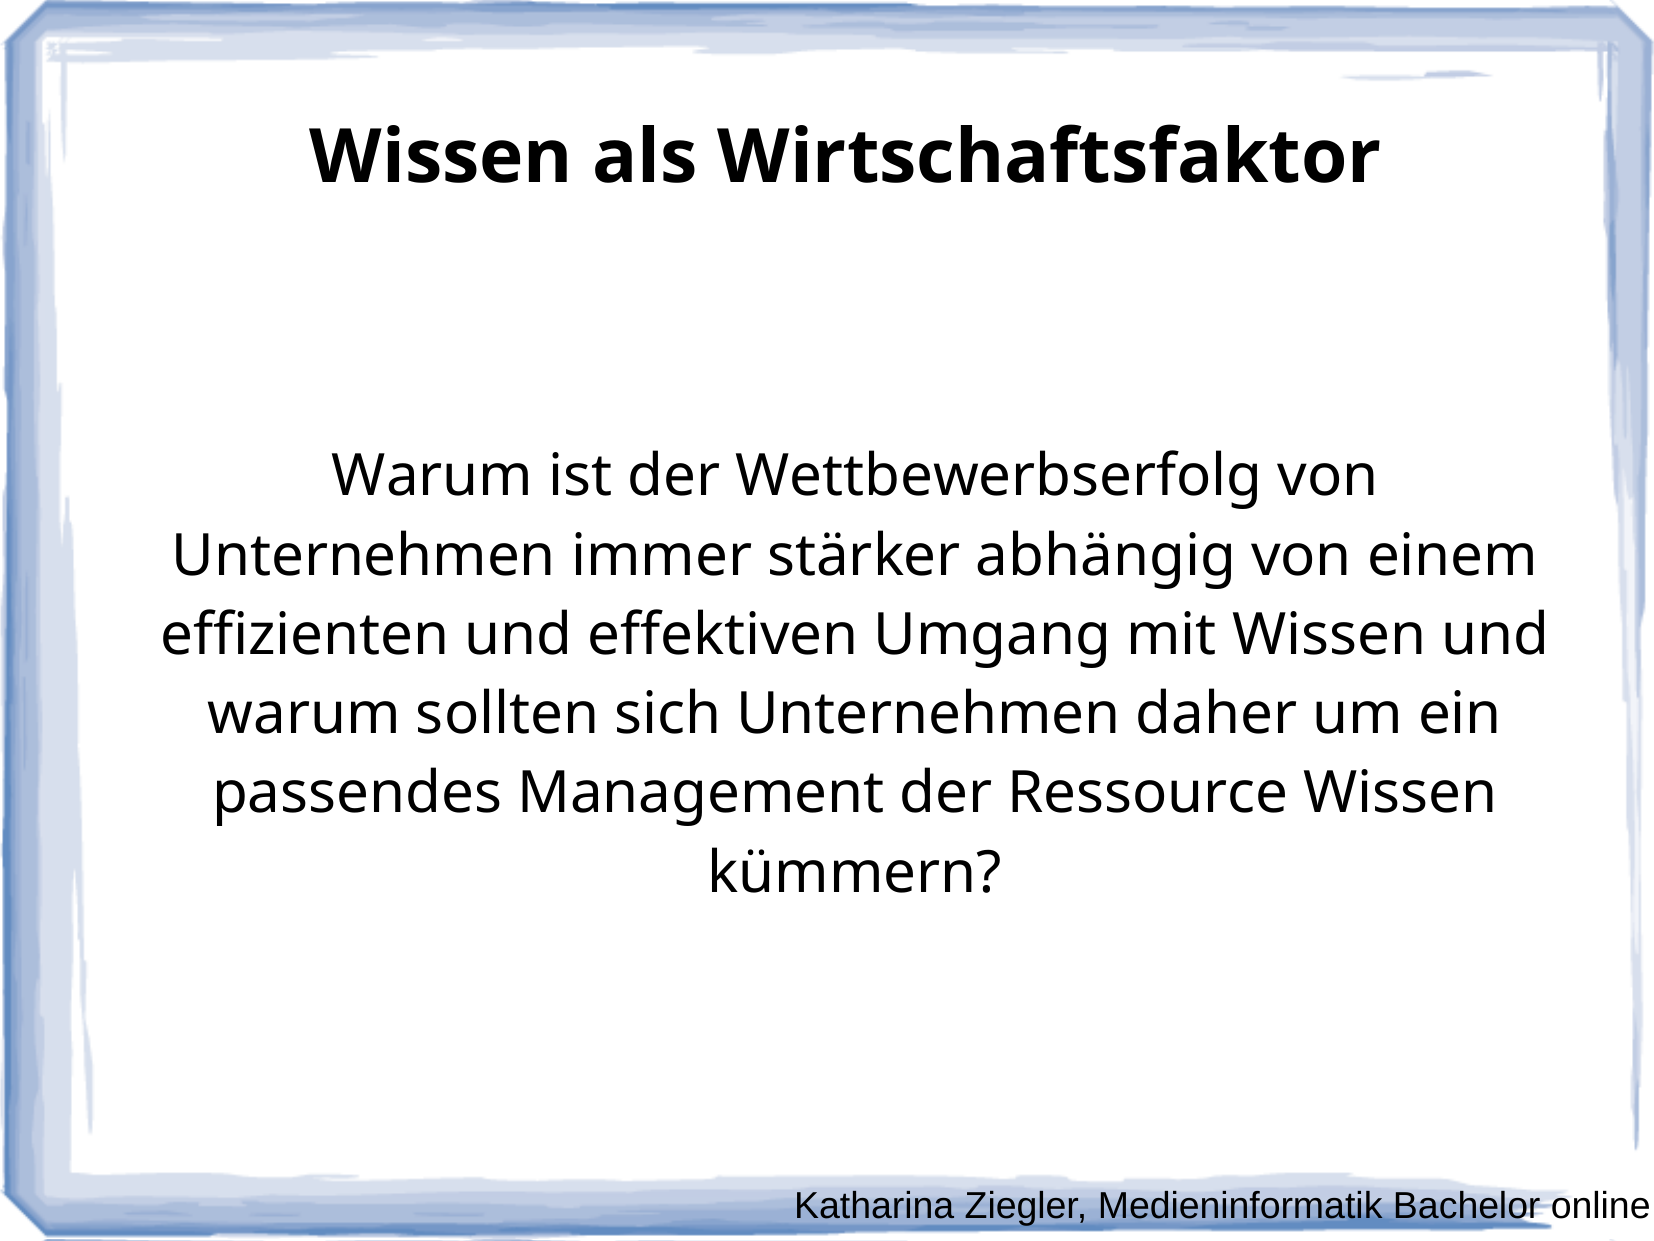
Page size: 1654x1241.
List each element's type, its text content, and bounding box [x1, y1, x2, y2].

title Wissen als Wirtschaftsfaktor [82, 49, 1571, 257]
picture [0, 0, 1654, 1241]
text_box Katharina Ziegler, Medieninformatik Bachelor online [749, 1176, 1654, 1241]
list Warum ist der Wettbewerbserfolg von Unternehmen immer stärker abhängig von einem effizienten und effektiven Umgang mit Wissen und warum sollten sich Unternehmen daher um ein passendes Management der Ressource Wissen kümmern? [118, 324, 1571, 1004]
